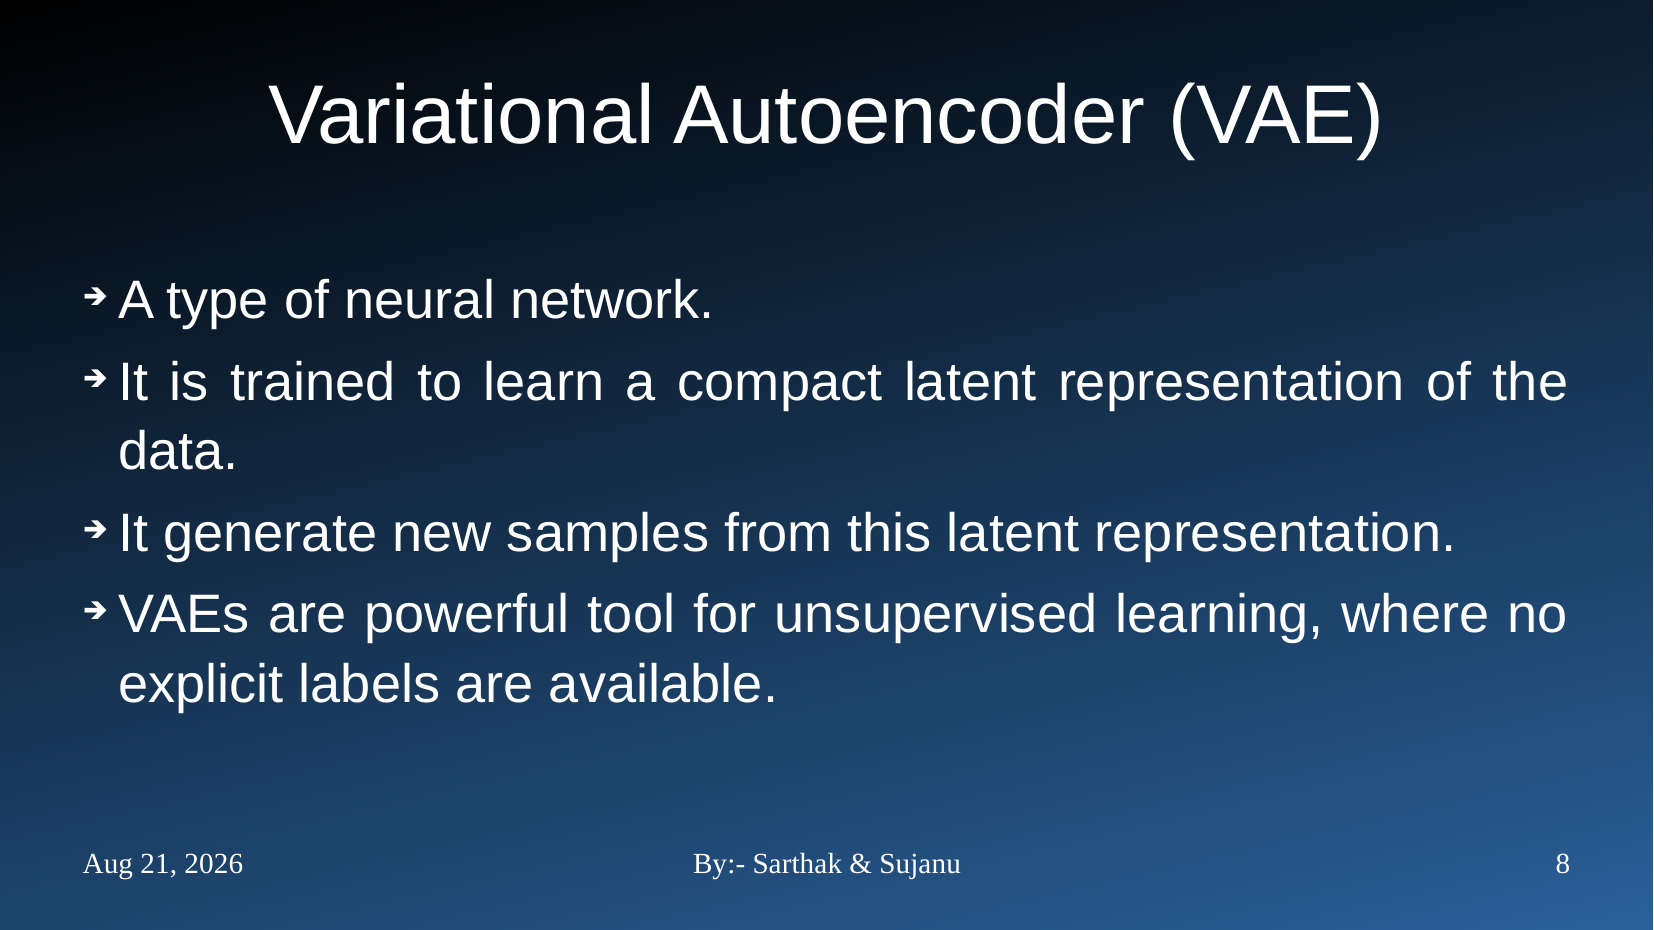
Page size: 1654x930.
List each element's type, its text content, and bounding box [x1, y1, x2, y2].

title Variational Autoencoder (VAE) [82, 37, 1571, 193]
subtitle A type of neural network. It is trained to learn a compact latent representation of the data. It generate new samples from this latent representation. VAEs are powerful tool for unsupervised learning, where no explicit labels are available. [82, 217, 1571, 757]
